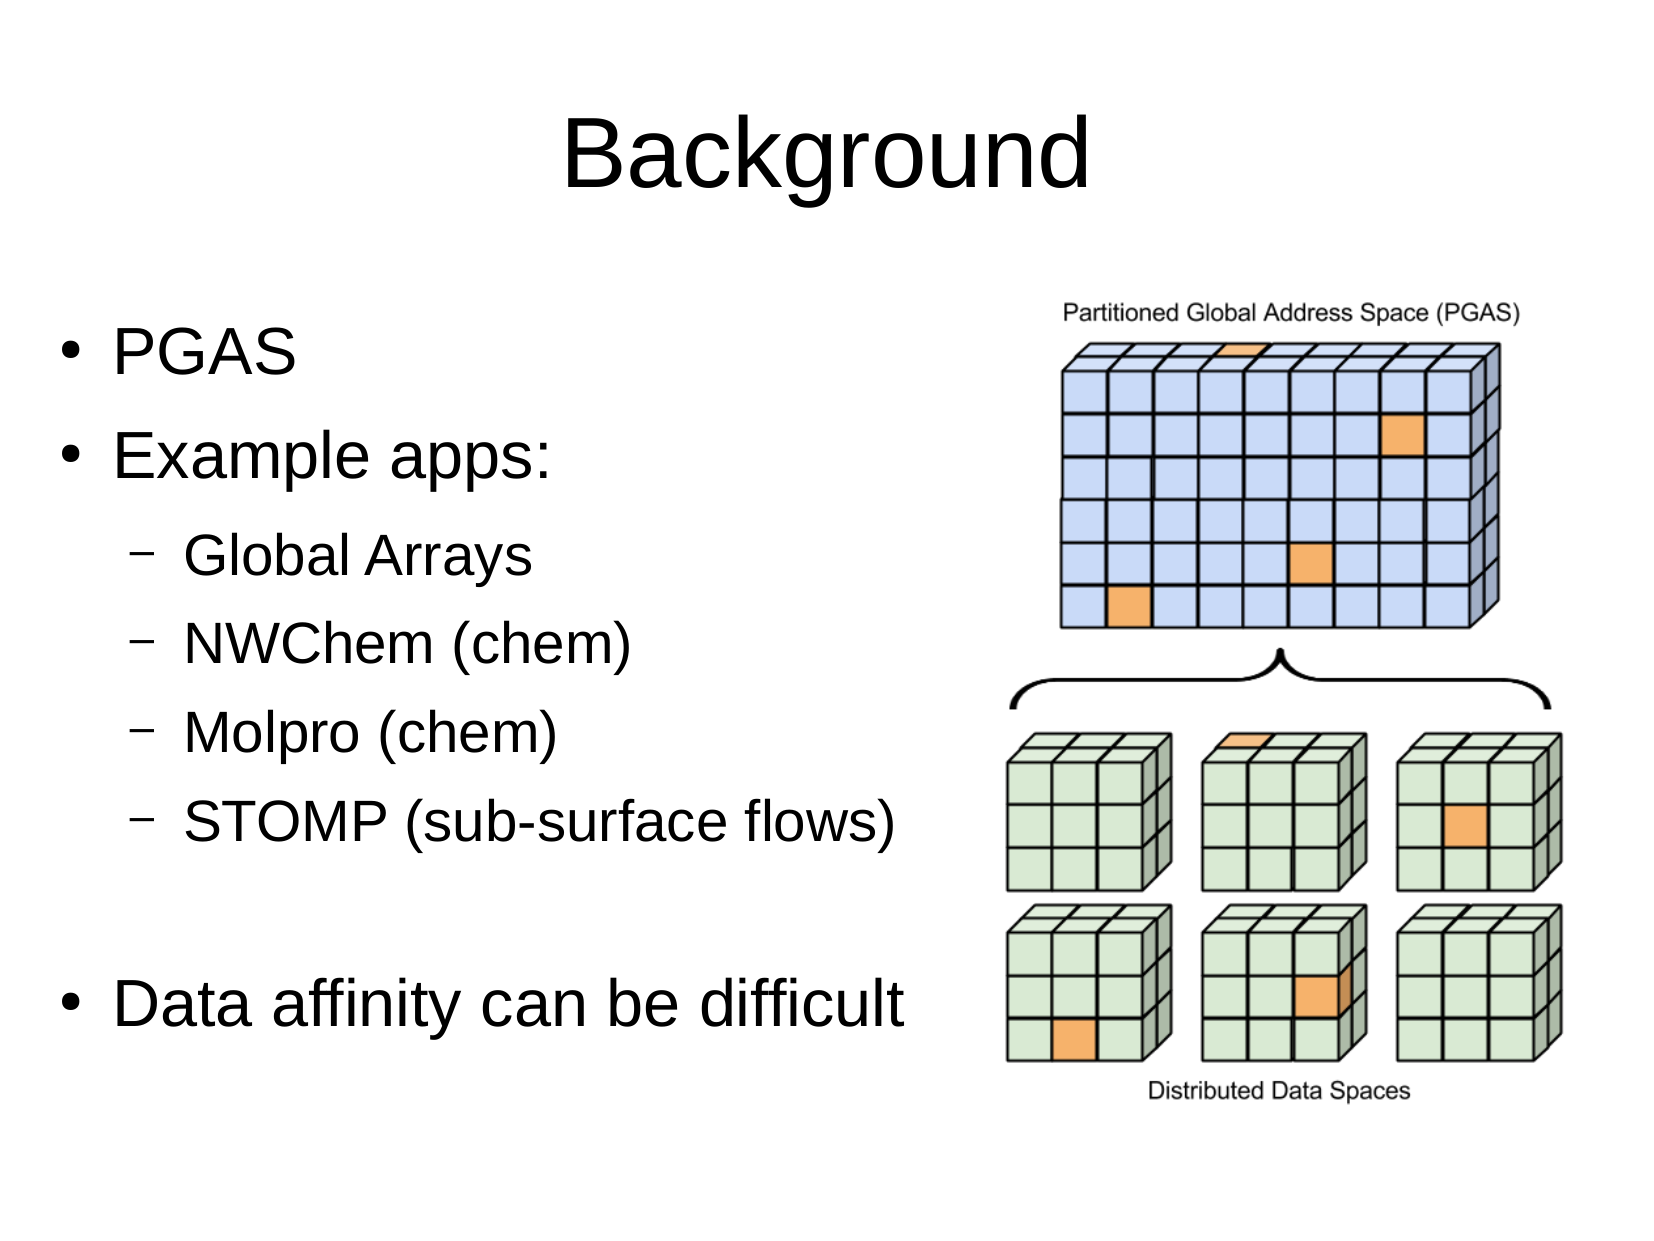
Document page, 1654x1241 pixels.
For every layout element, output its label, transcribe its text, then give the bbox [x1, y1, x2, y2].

title Background [82, 49, 1571, 257]
list PGAS Example apps: Global Arrays NWChem (chem) Molpro (chem) STOMP (sub-surface flows) Data affinity can be difficult [41, 313, 973, 1111]
picture [973, 279, 1596, 1127]
